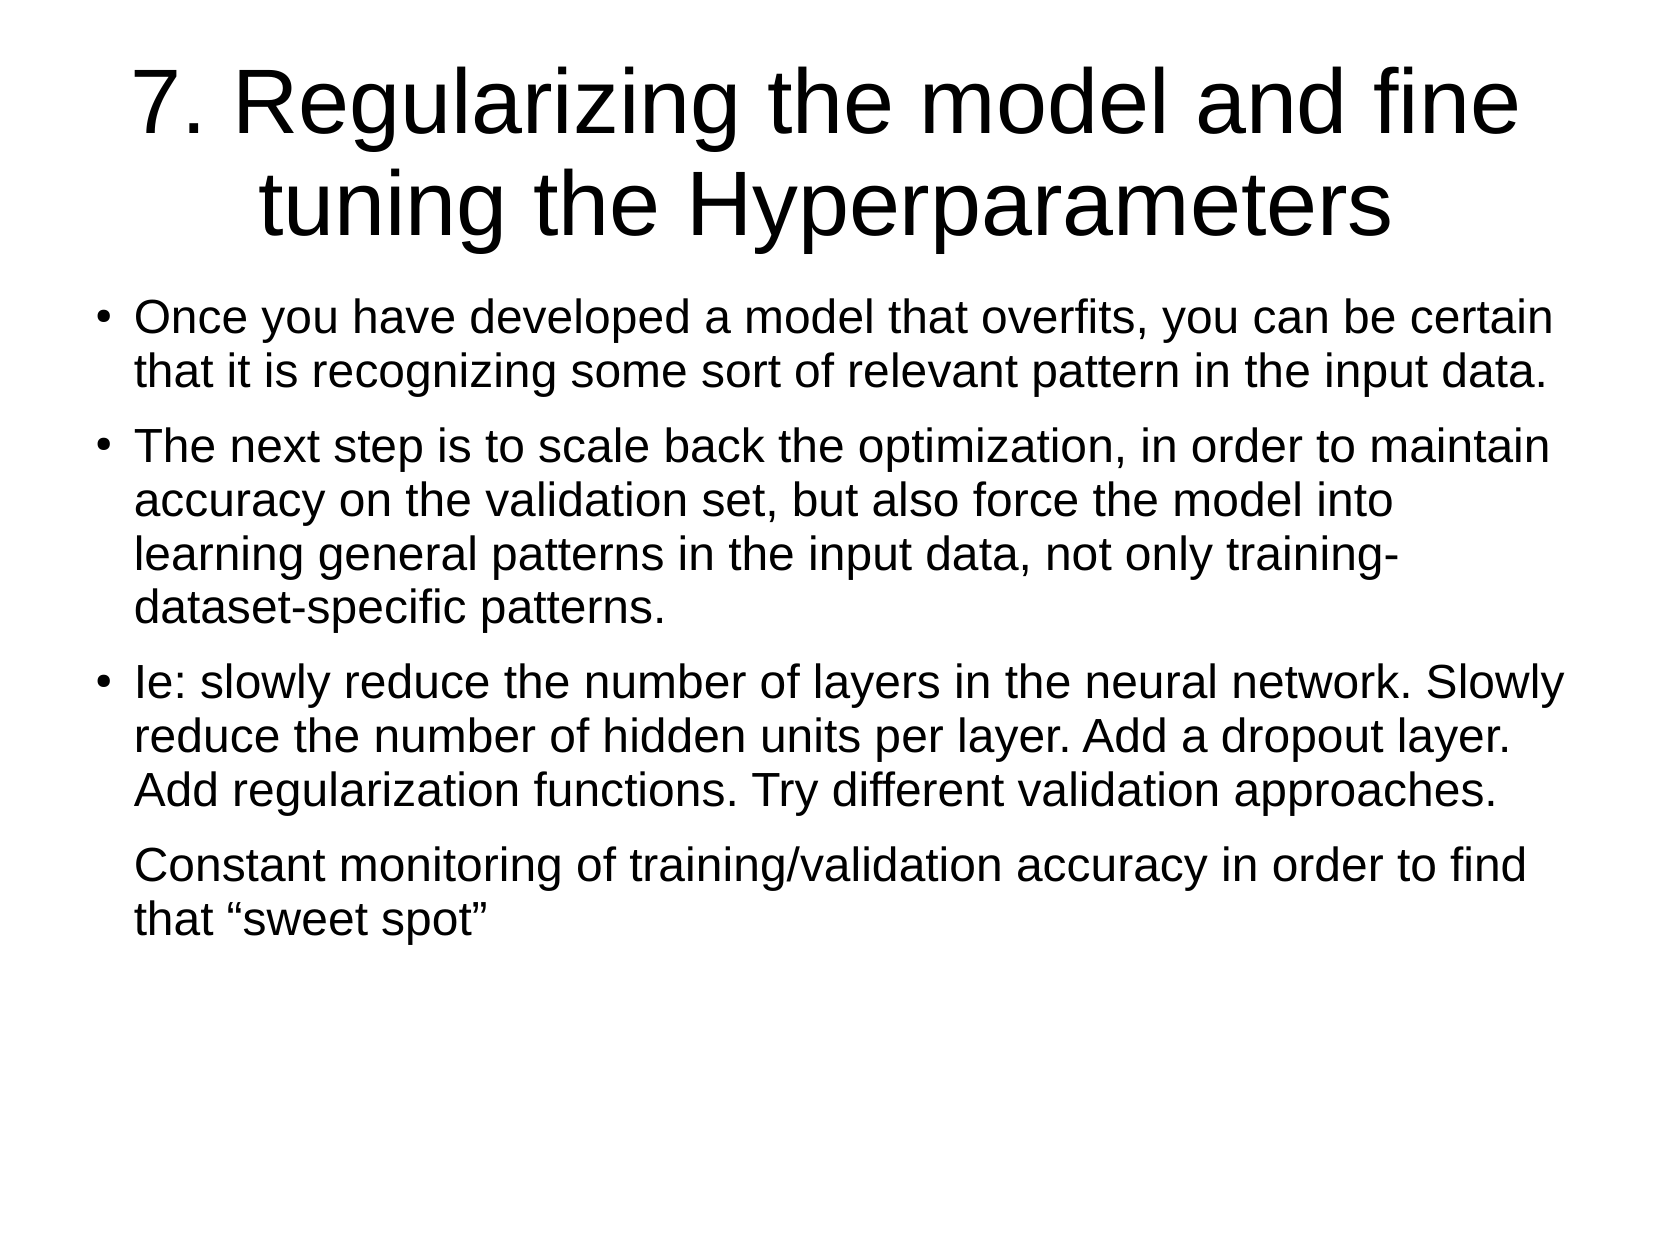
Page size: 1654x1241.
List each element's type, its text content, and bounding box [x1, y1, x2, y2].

title 7. Regularizing the model and fine tuning the Hyperparameters [82, 49, 1571, 257]
list Once you have developed a model that overfits, you can be certain that it is recognizing some sort of relevant pattern in the input data. The next step is to scale back the optimization, in order to maintain accuracy on the validation set, but also force the model into learning general patterns in the input data, not only training-dataset-specific patterns. Ie: slowly reduce the number of layers in the neural network. Slowly reduce the number of hidden units per layer. Add a dropout layer. Add regularization functions. Try different validation approaches. Constant monitoring of training/validation accuracy in order to find that “sweet spot” [82, 290, 1571, 1010]
